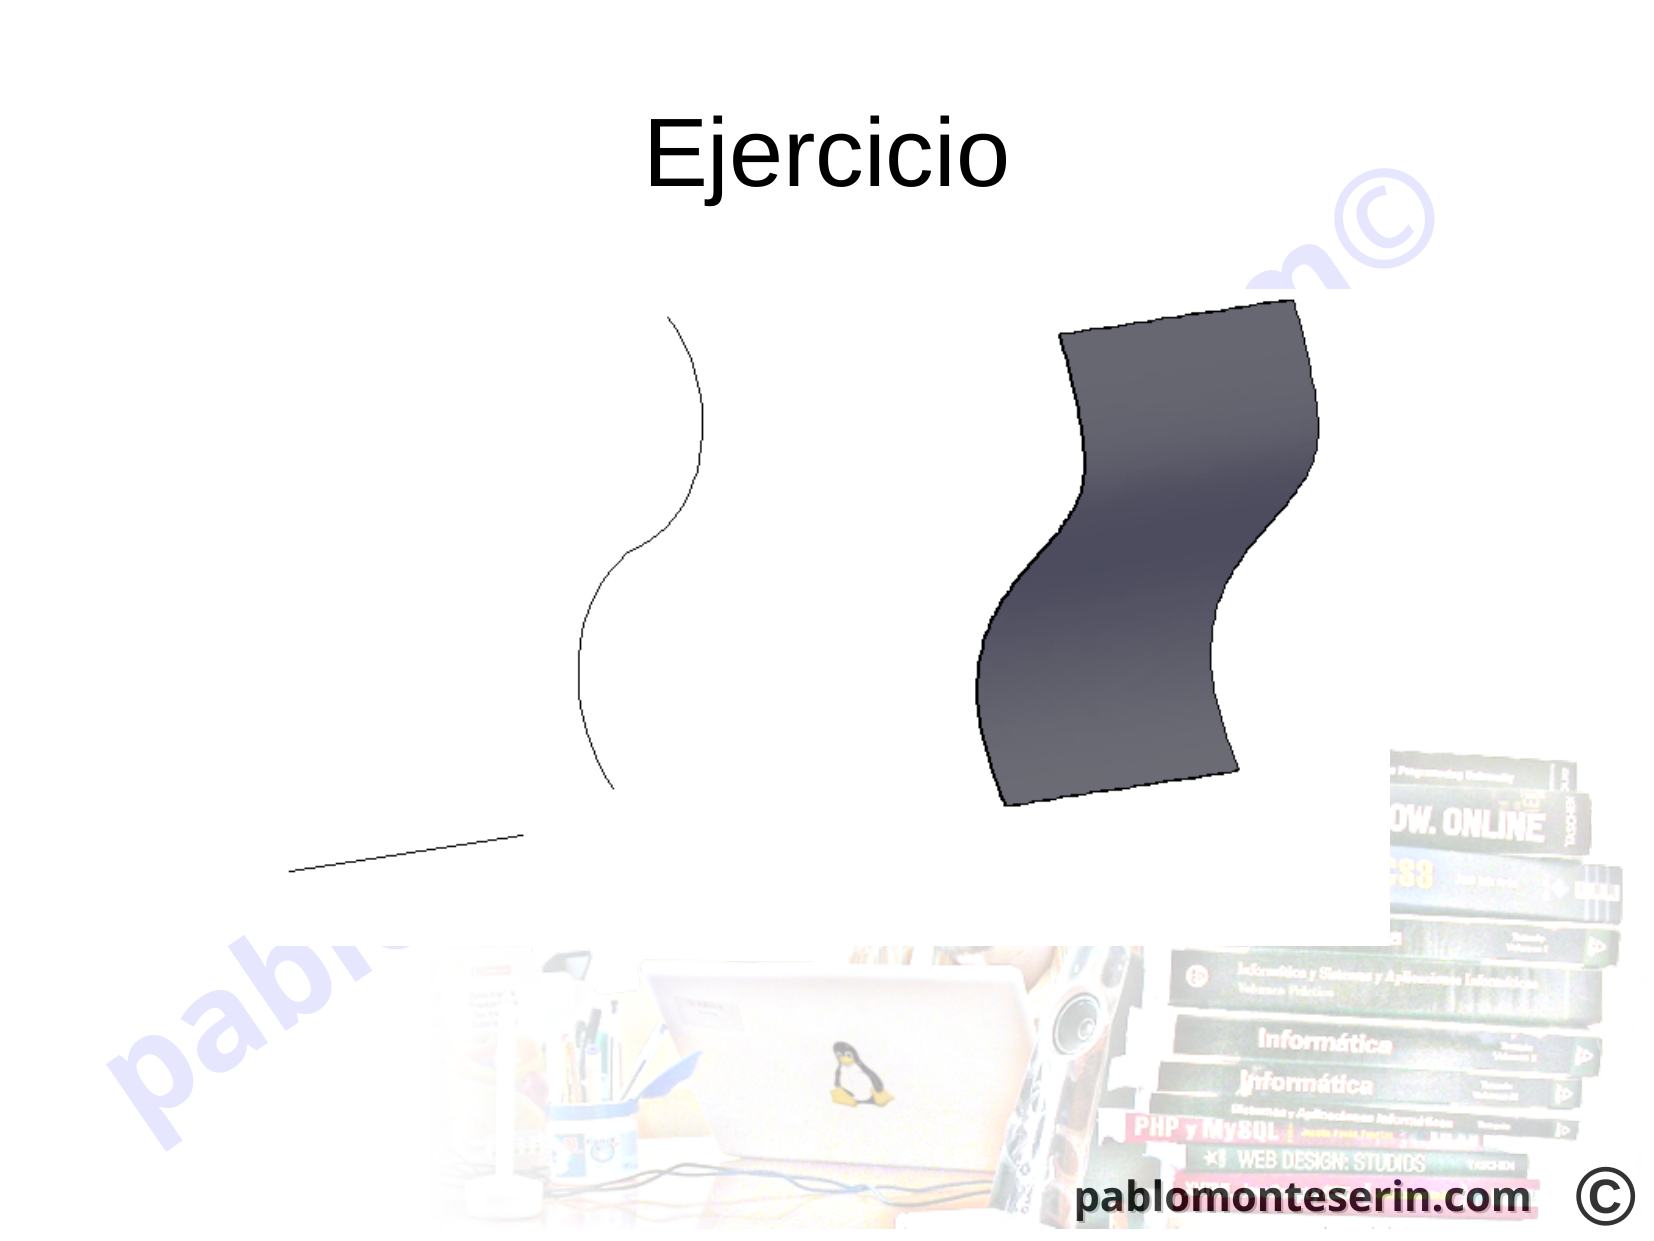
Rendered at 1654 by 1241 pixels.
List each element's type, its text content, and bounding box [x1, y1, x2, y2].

title Ejercicio [82, 49, 1571, 257]
picture [261, 289, 1654, 1229]
